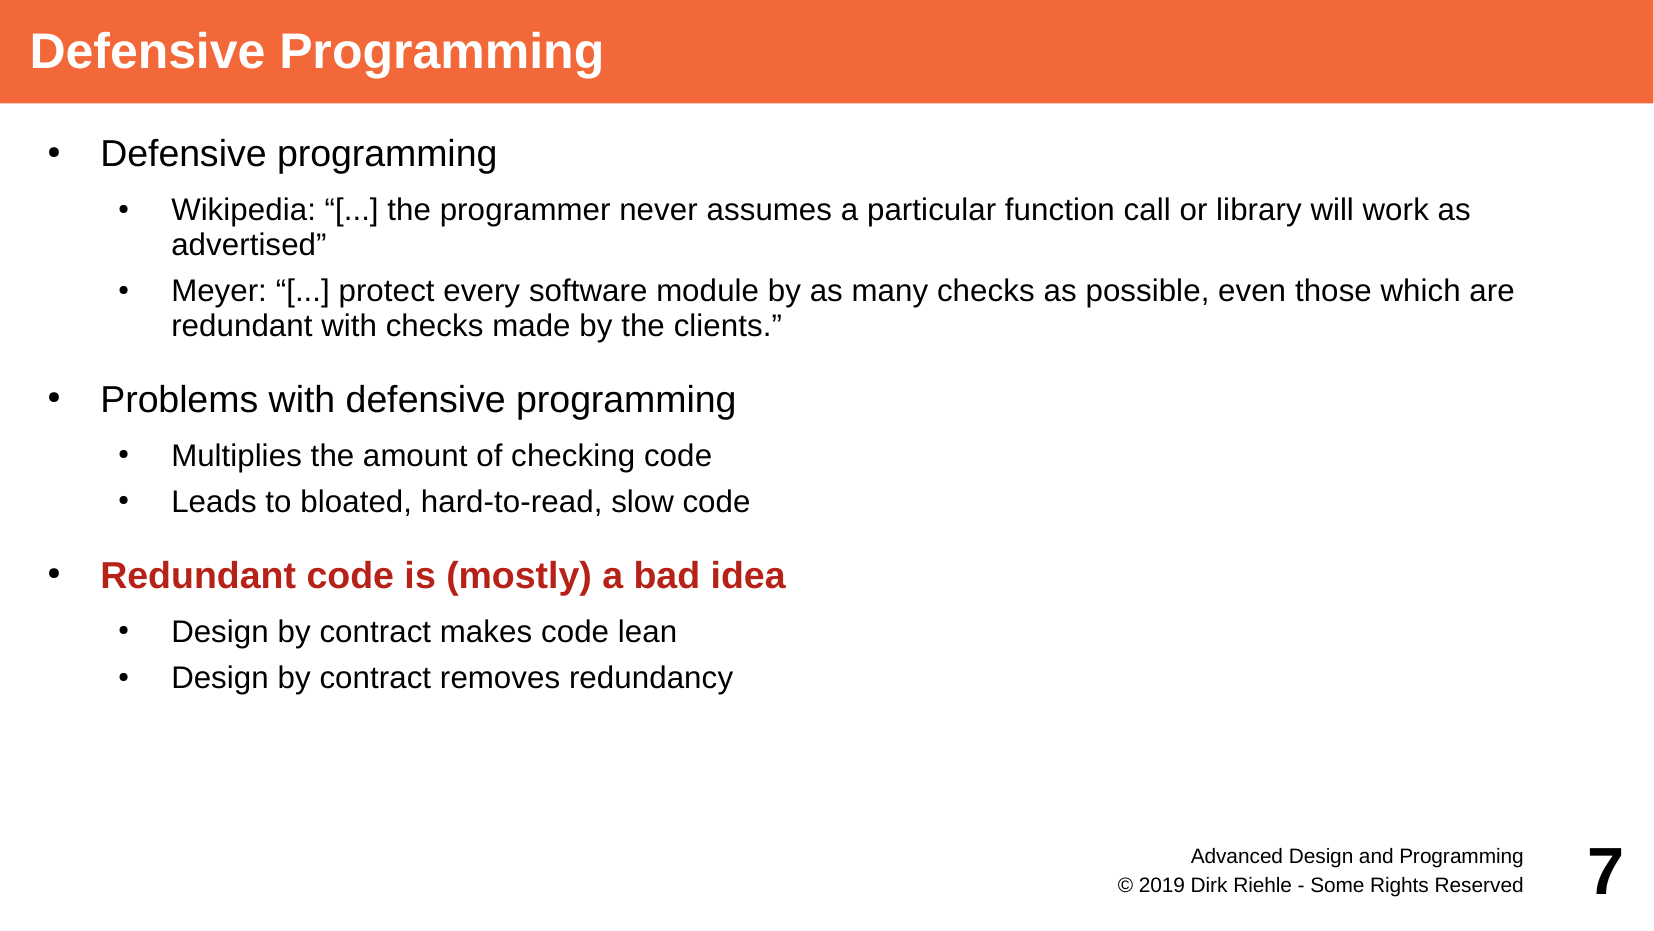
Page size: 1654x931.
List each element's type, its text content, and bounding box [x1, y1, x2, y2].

title Defensive Programming [0, 0, 1654, 104]
list Defensive programming Wikipedia: “[...] the programmer never assumes a particular function call or library will work as advertised” Meyer: “[...] protect every software module by as many checks as possible, even those which are redundant with checks made by the clients.” Problems with defensive programming Multiplies the amount of checking code Leads to bloated, hard-to-read, slow code Redundant code is (mostly) a bad idea Design by contract makes code lean Design by contract removes redundancy [29, 132, 1625, 813]
